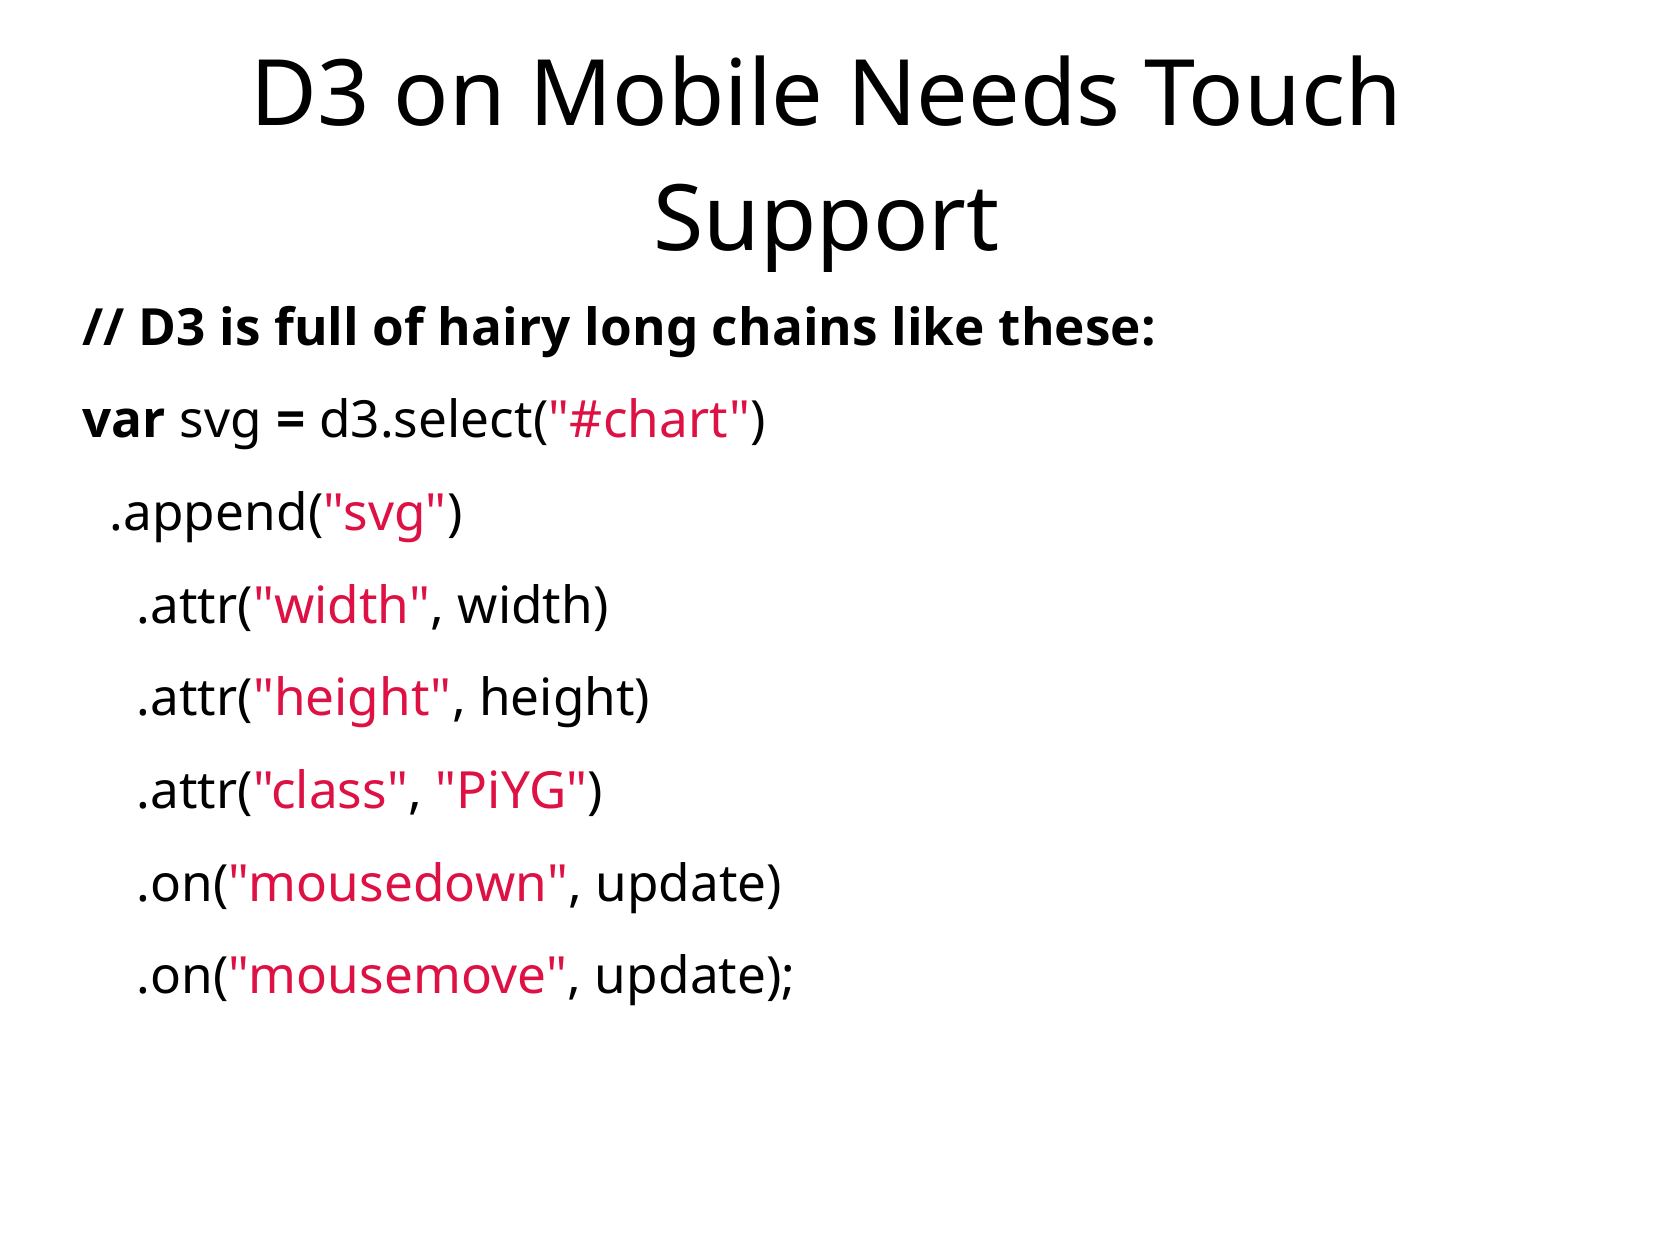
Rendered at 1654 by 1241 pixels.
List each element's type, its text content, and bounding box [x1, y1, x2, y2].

list // D3 is full of hairy long chains like these: var svg = d3.select("#chart") .append("svg") .attr("width", width) .attr("height", height) .attr("class", "PiYG") .on("mousedown", update) .on("mousemove", update); [82, 290, 1538, 1010]
title D3 on Mobile Needs Touch Support [82, 49, 1571, 257]
